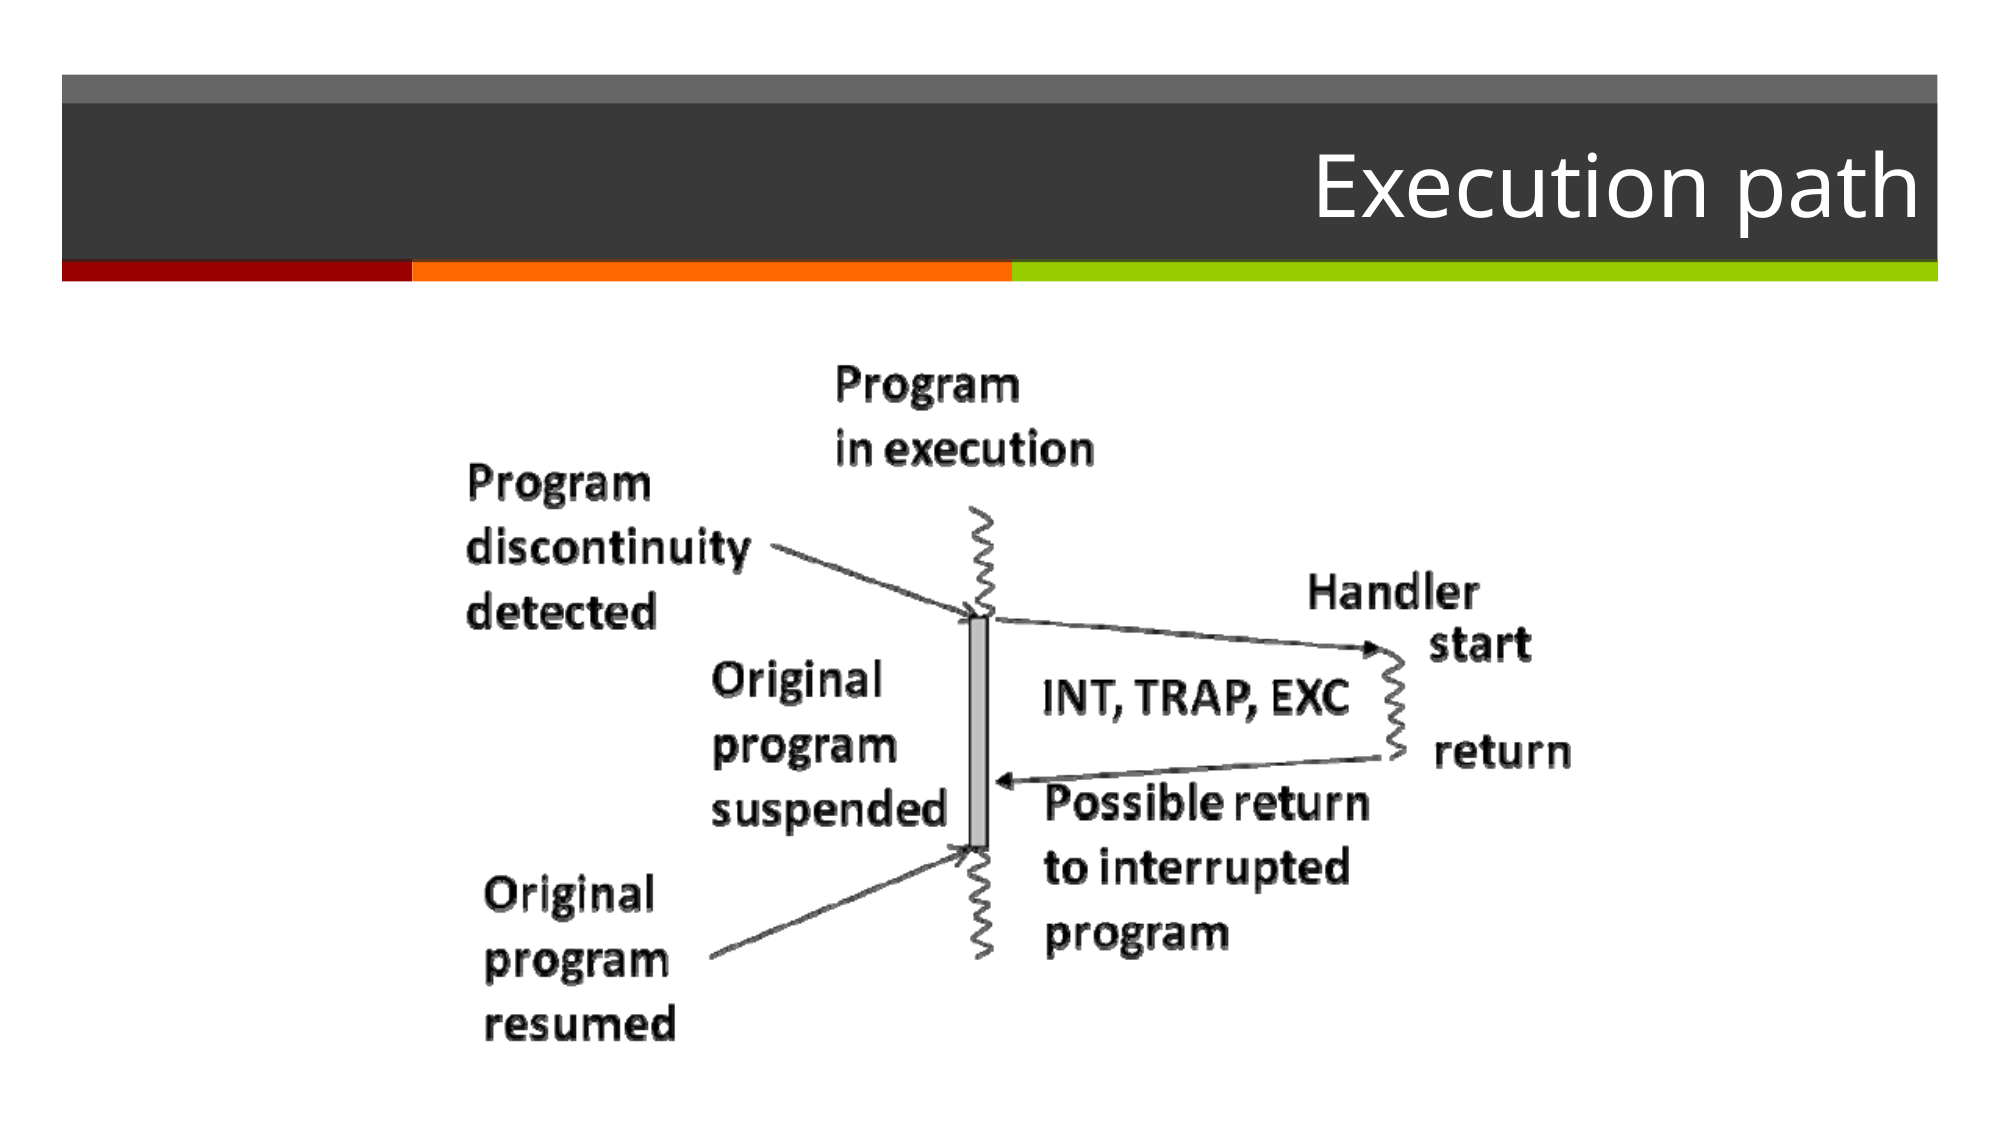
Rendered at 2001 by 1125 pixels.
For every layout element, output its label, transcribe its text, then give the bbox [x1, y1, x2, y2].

title Execution path [62, 103, 1938, 263]
picture [367, 306, 1632, 1082]
